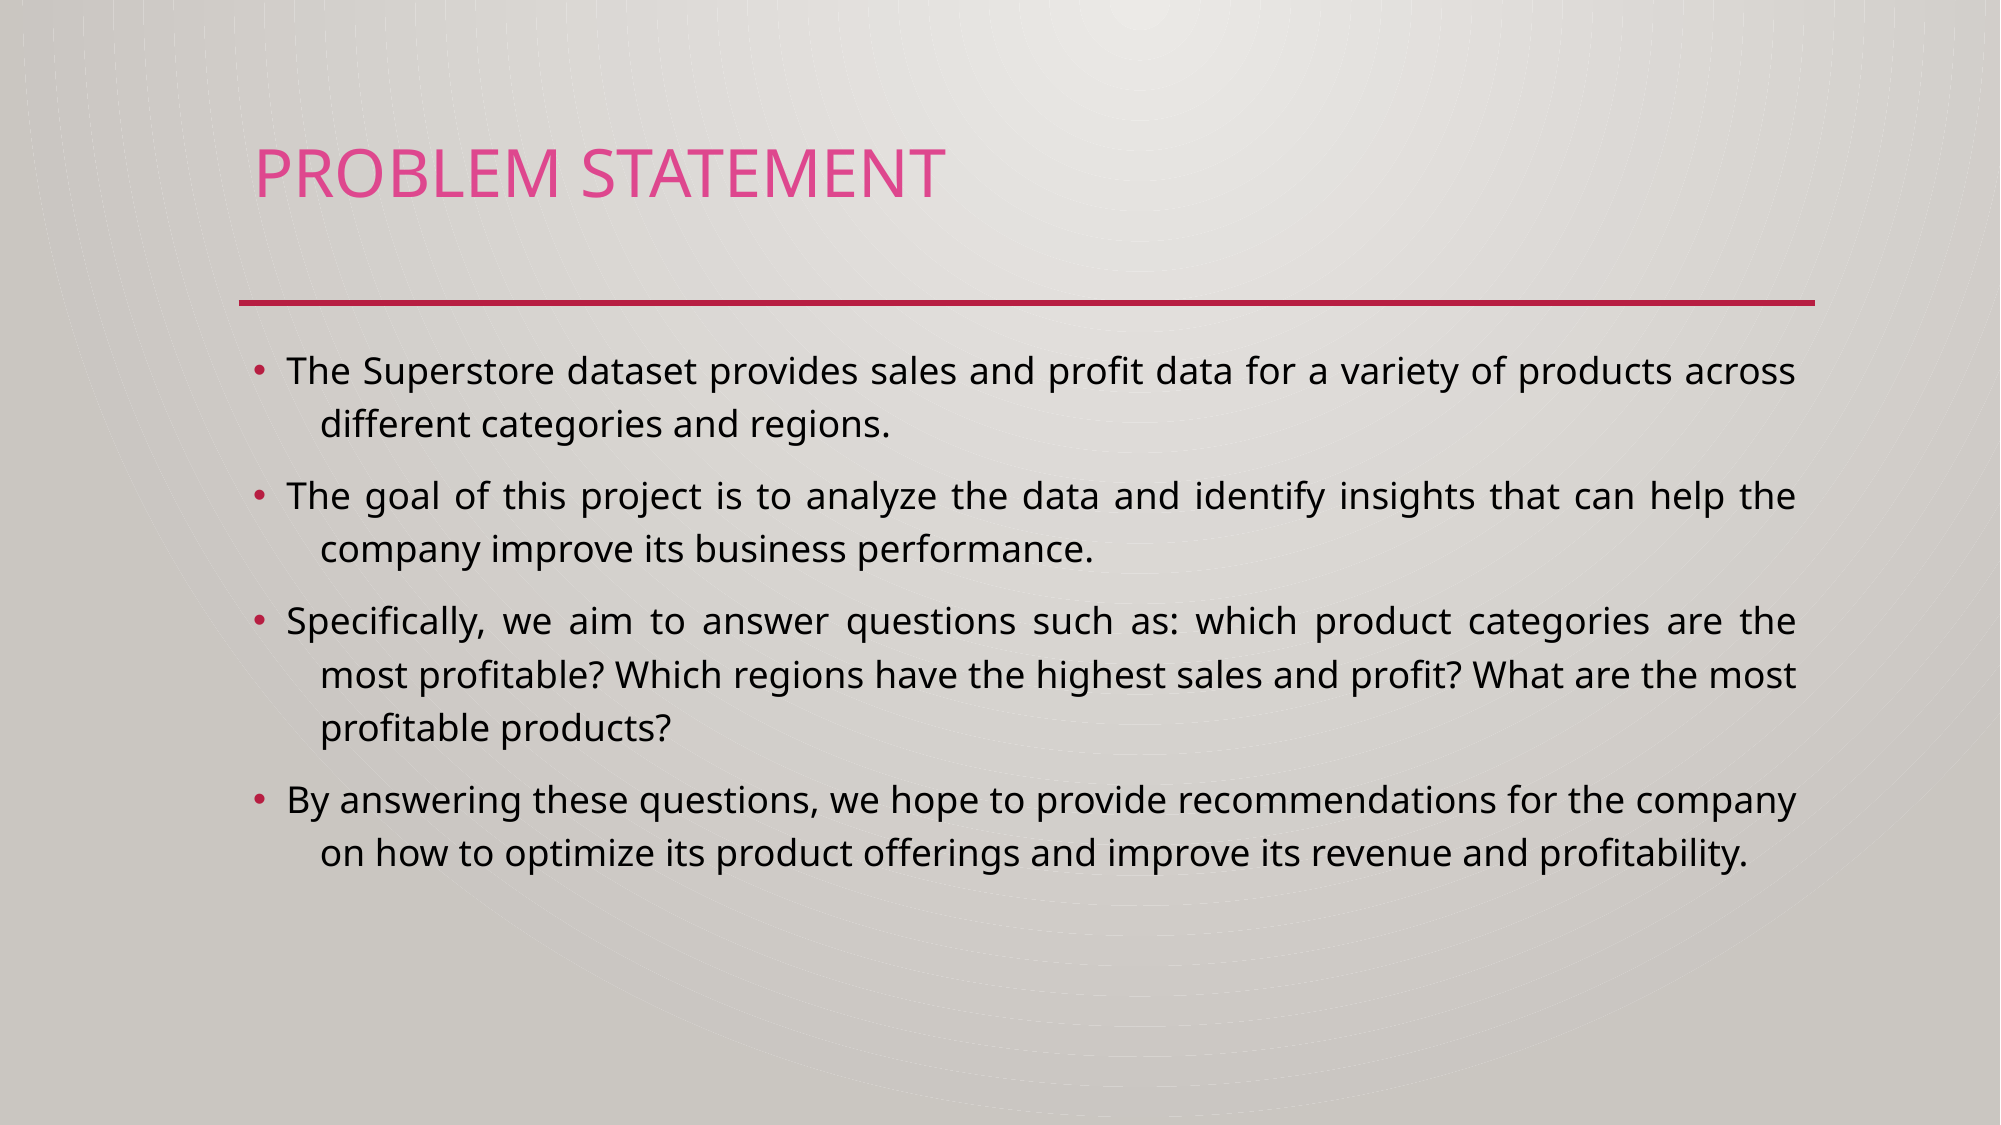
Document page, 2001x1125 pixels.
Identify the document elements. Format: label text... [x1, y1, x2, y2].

list The Superstore dataset provides sales and profit data for a variety of products across different categories and regions. The goal of this project is to analyze the data and identify insights that can help the company improve its business performance. Specifically, we aim to answer questions such as: which product categories are the most profitable? Which regions have the highest sales and profit? What are the most profitable products? By answering these questions, we hope to provide recommendations for the company on how to optimize its product offerings and improve its revenue and profitability. [238, 330, 1814, 897]
title problem statement [238, 131, 1814, 305]
